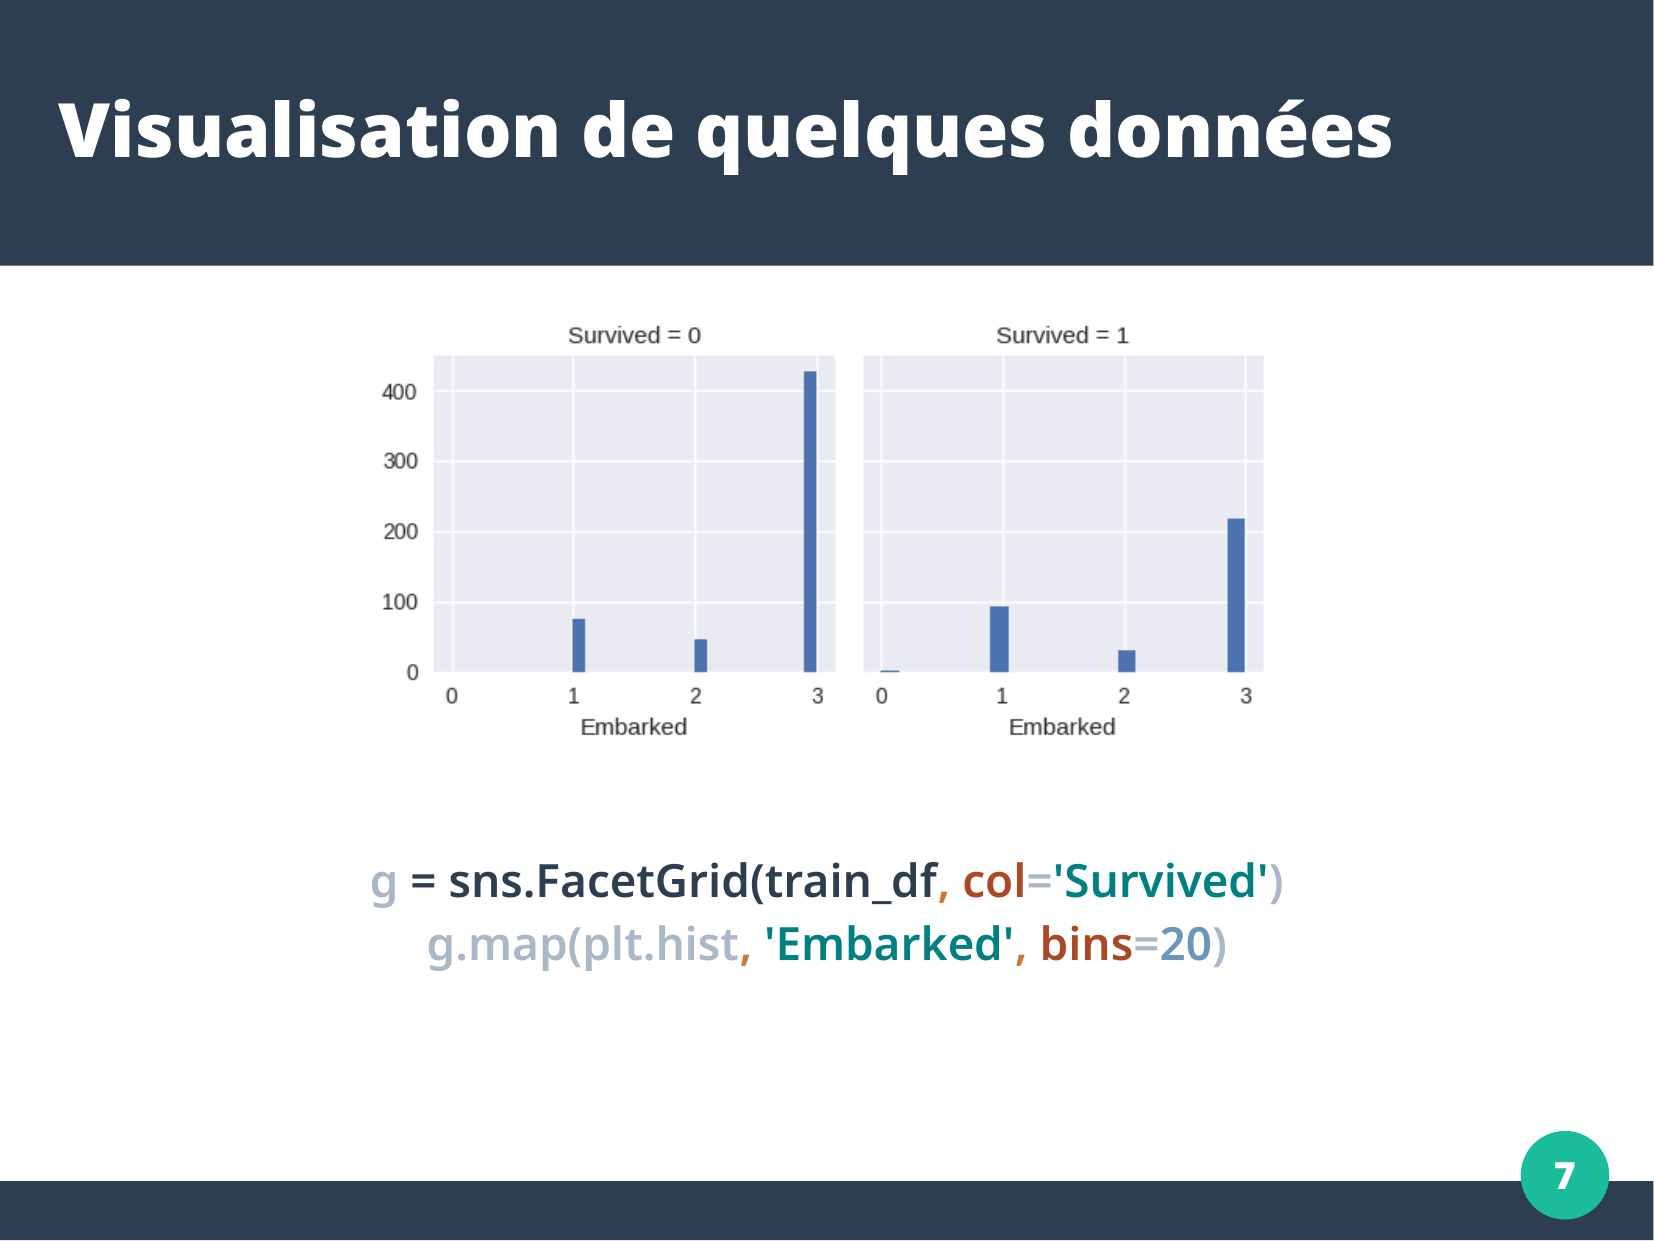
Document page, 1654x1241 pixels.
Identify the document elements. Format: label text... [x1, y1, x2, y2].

title Visualisation de quelques données [59, 49, 1595, 207]
list g = sns.FacetGrid(train_df, col='Survived') g.map(plt.hist, 'Embarked', bins=20) [59, 756, 1595, 1151]
picture [354, 298, 1292, 756]
